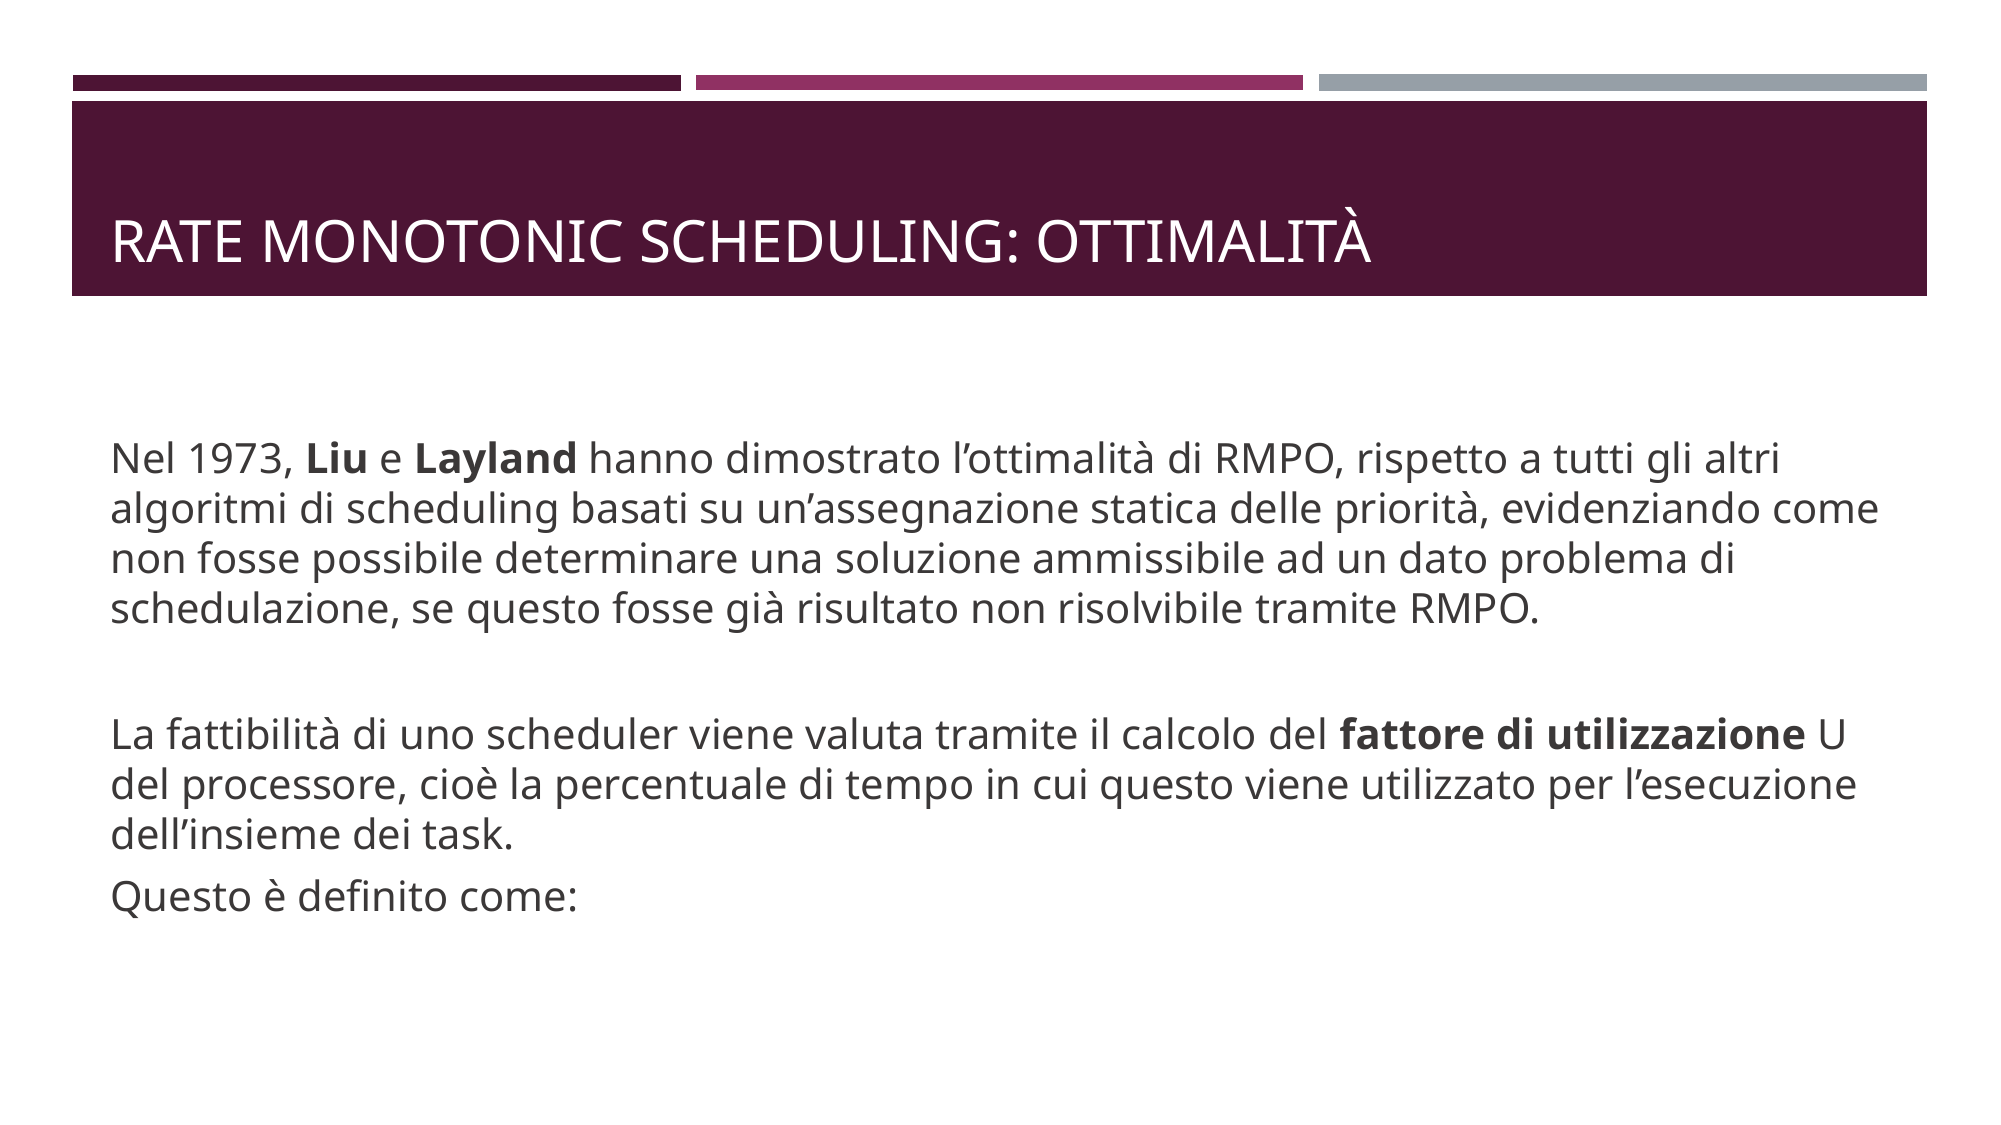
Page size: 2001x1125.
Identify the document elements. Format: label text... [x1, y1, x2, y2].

title Rate monotonic scheduling: ottimalità [95, 115, 1905, 282]
list Nel 1973, Liu e Layland hanno dimostrato l’ottimalità di RMPO, rispetto a tutti gli altri algoritmi di scheduling basati su un’assegnazione statica delle priorità, evidenziando come non fosse possibile determinare una soluzione ammissibile ad un dato problema di schedulazione, se questo fosse già risultato non risolvibile tramite RMPO. La fattibilità di uno scheduler viene valuta tramite il calcolo del fattore di utilizzazione U del processore, cioè la percentuale di tempo in cui questo viene utilizzato per l’esecuzione dell’insieme dei task. Questo è definito come: [95, 348, 1905, 1071]
